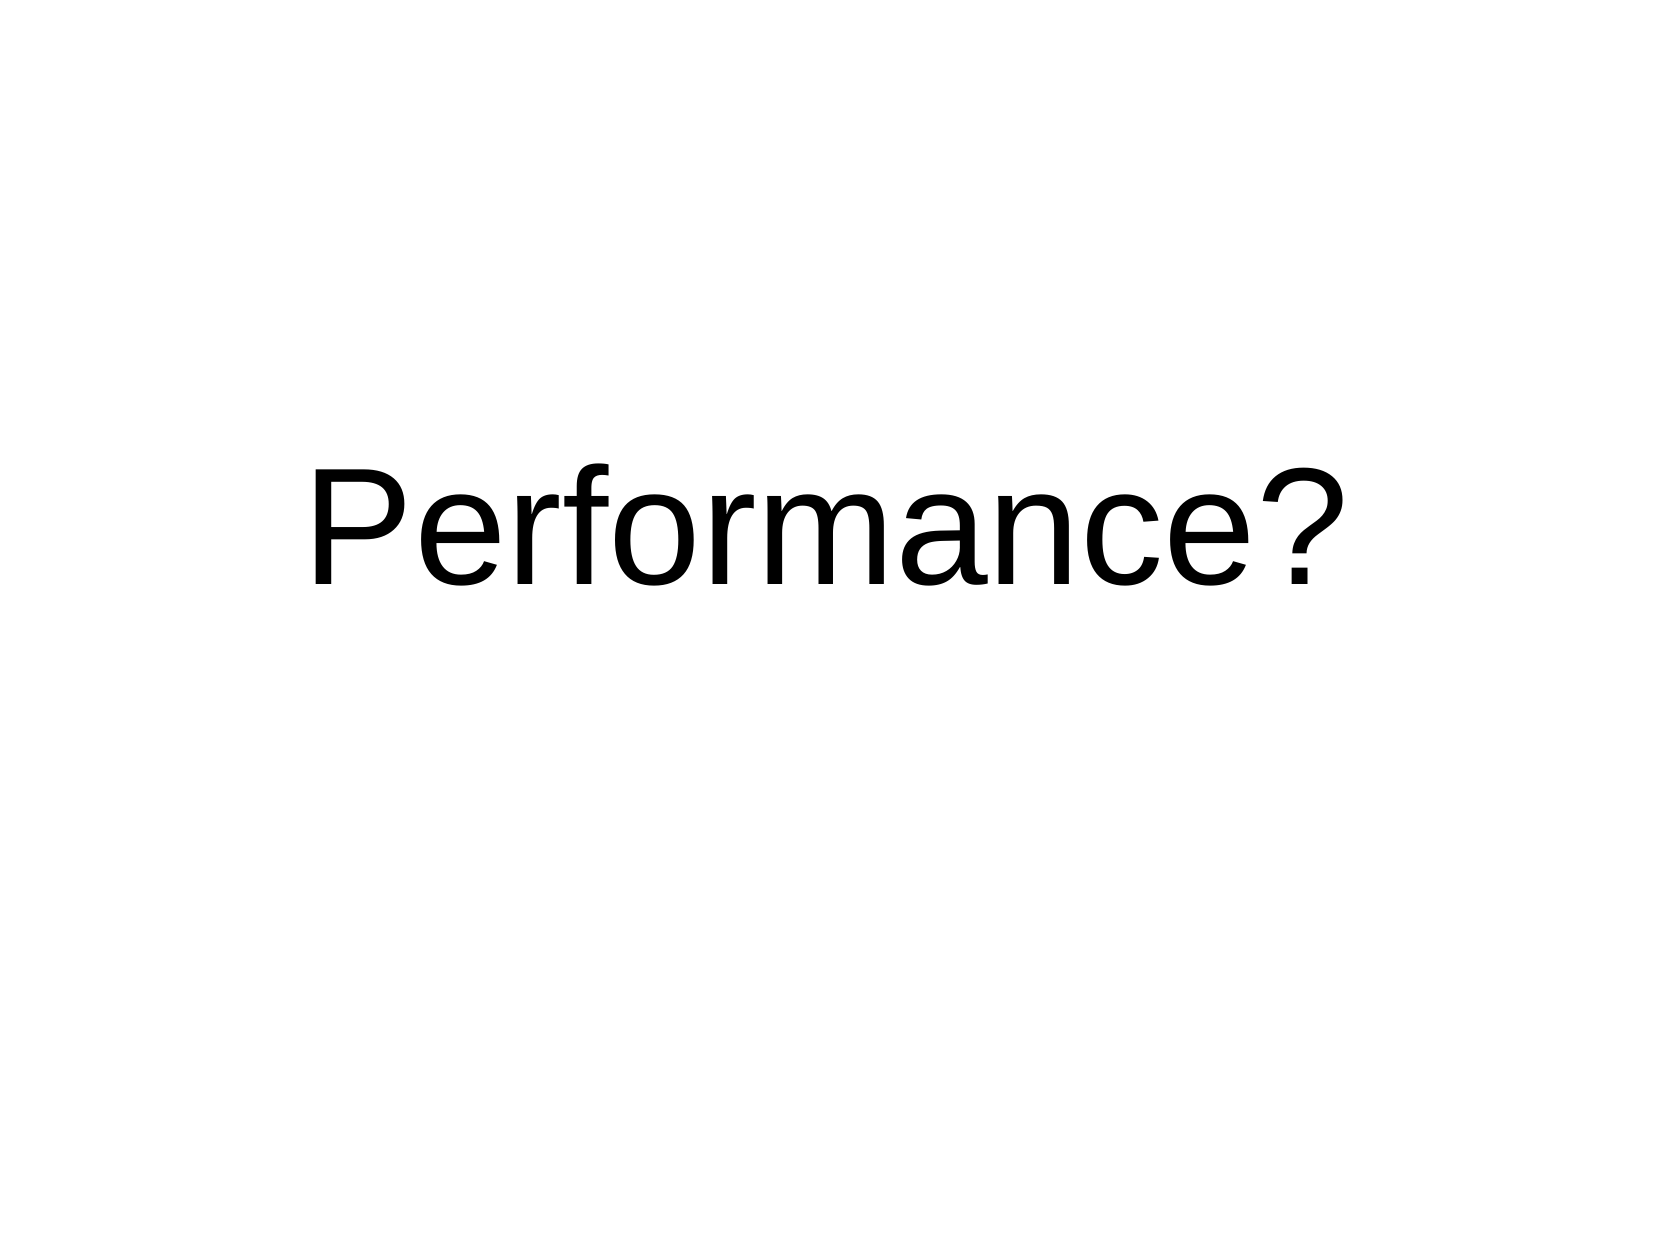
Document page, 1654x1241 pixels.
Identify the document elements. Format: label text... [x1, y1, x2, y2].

text_box Performance? [144, 426, 1510, 628]
